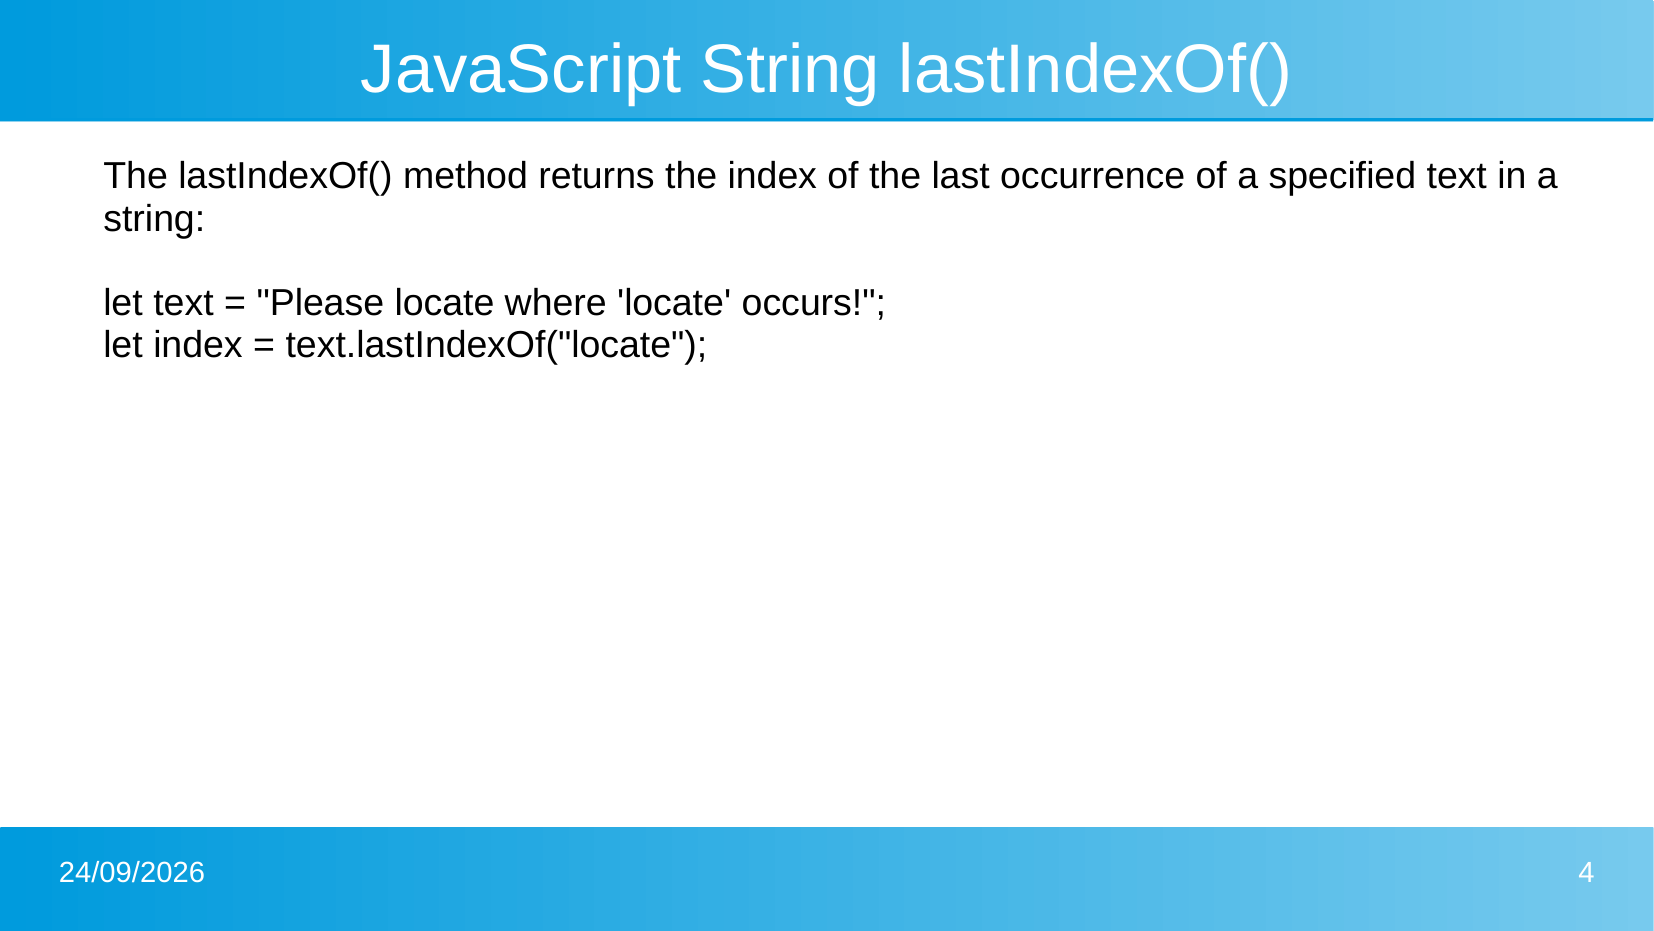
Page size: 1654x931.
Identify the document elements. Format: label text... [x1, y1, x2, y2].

title JavaScript String lastIndexOf() [59, 29, 1595, 108]
text_box The lastIndexOf() method returns the index of the last occurrence of a specified text in a string: let text = "Please locate where 'locate' occurs!"; let index = text.lastIndexOf("locate"); [88, 147, 1625, 373]
